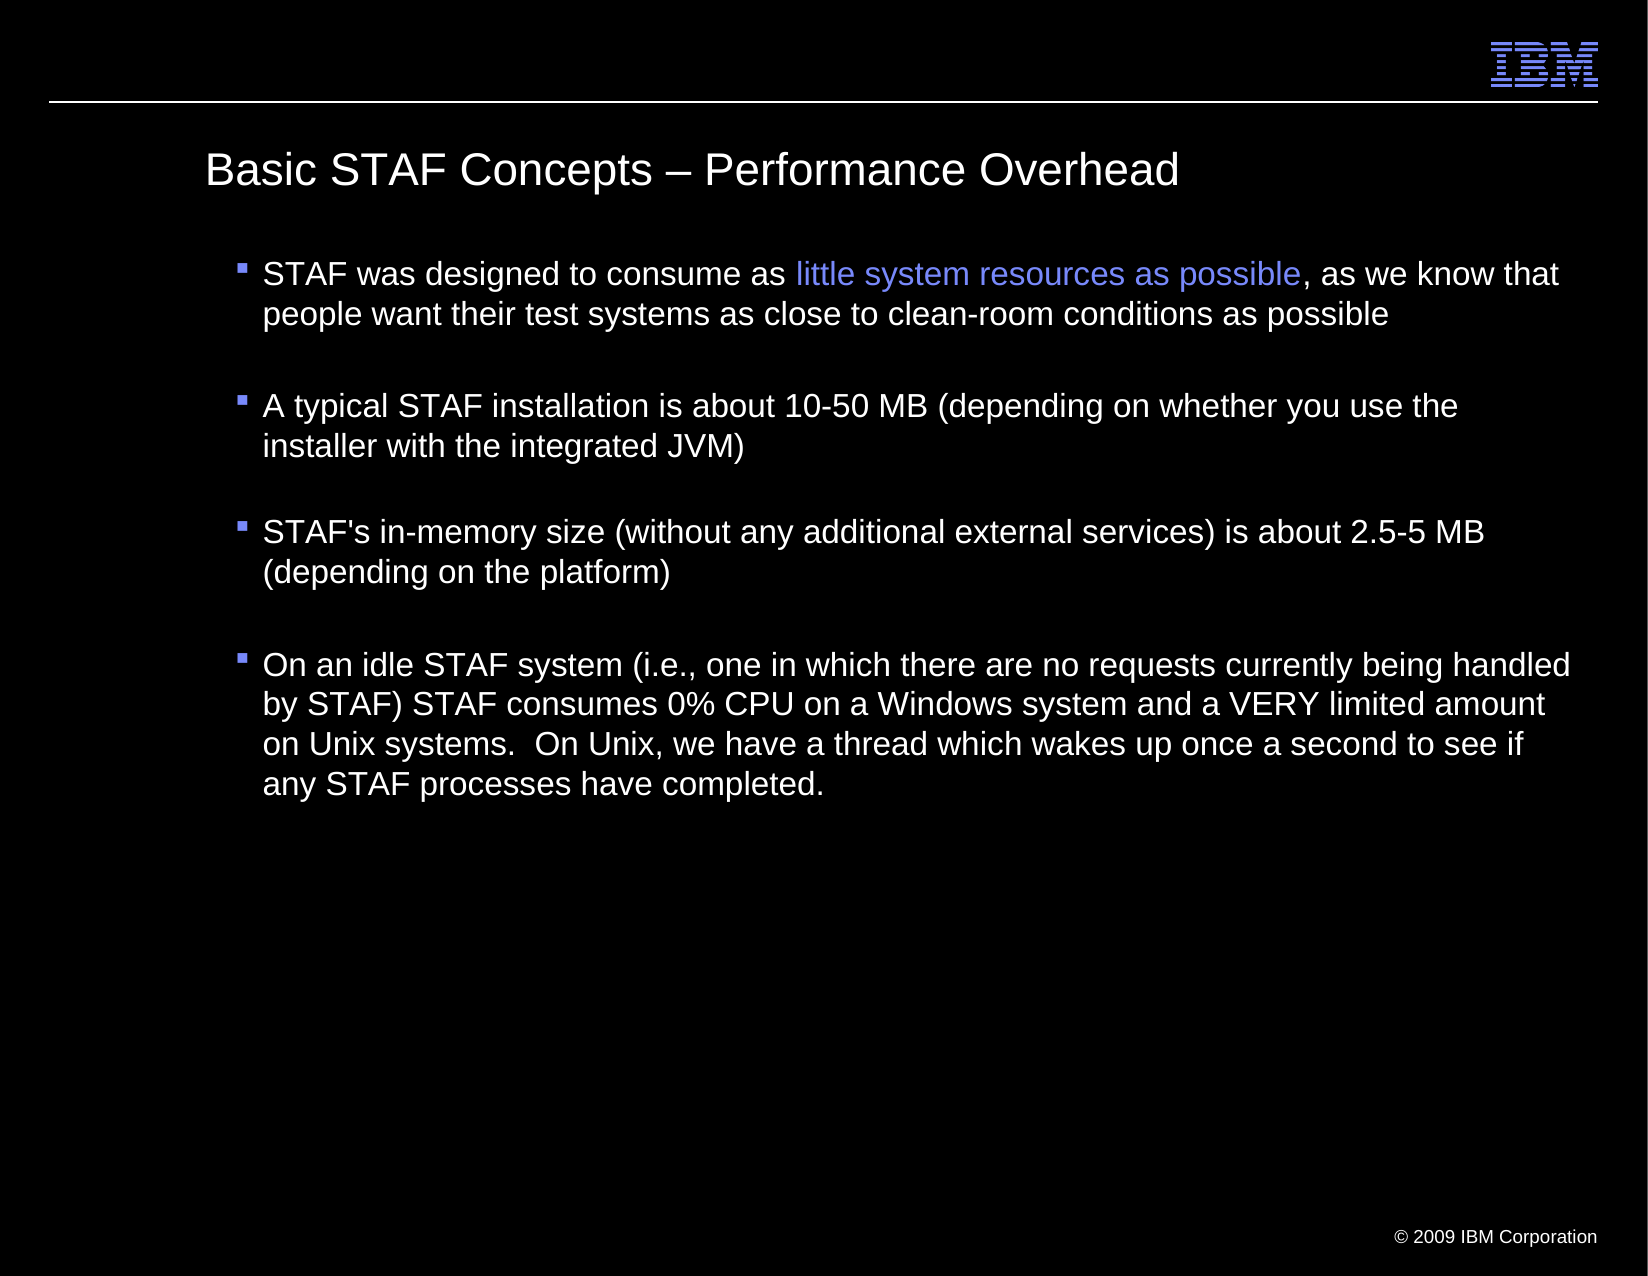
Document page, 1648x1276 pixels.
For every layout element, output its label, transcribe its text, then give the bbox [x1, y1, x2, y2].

picture [1491, 42, 1598, 87]
text_box STAF was designed to consume as little system resources as possible, as we know that people want their test systems as close to clean-room conditions as possible A typical STAF installation is about 10-50 MB (depending on whether you use the installer with the integrated JVM) STAF's in-memory size (without any additional external services) is about 2.5-5 MB (depending on the platform) On an idle STAF system (i.e., one in which there are no requests currently being handled by STAF) STAF consumes 0% CPU on a Windows system and a VERY limited amount on Unix systems. On Unix, we have a thread which wakes up once a second to see if any STAF processes have completed. [235, 252, 1584, 803]
title Basic STAF Concepts – Performance Overhead [188, 137, 1648, 231]
